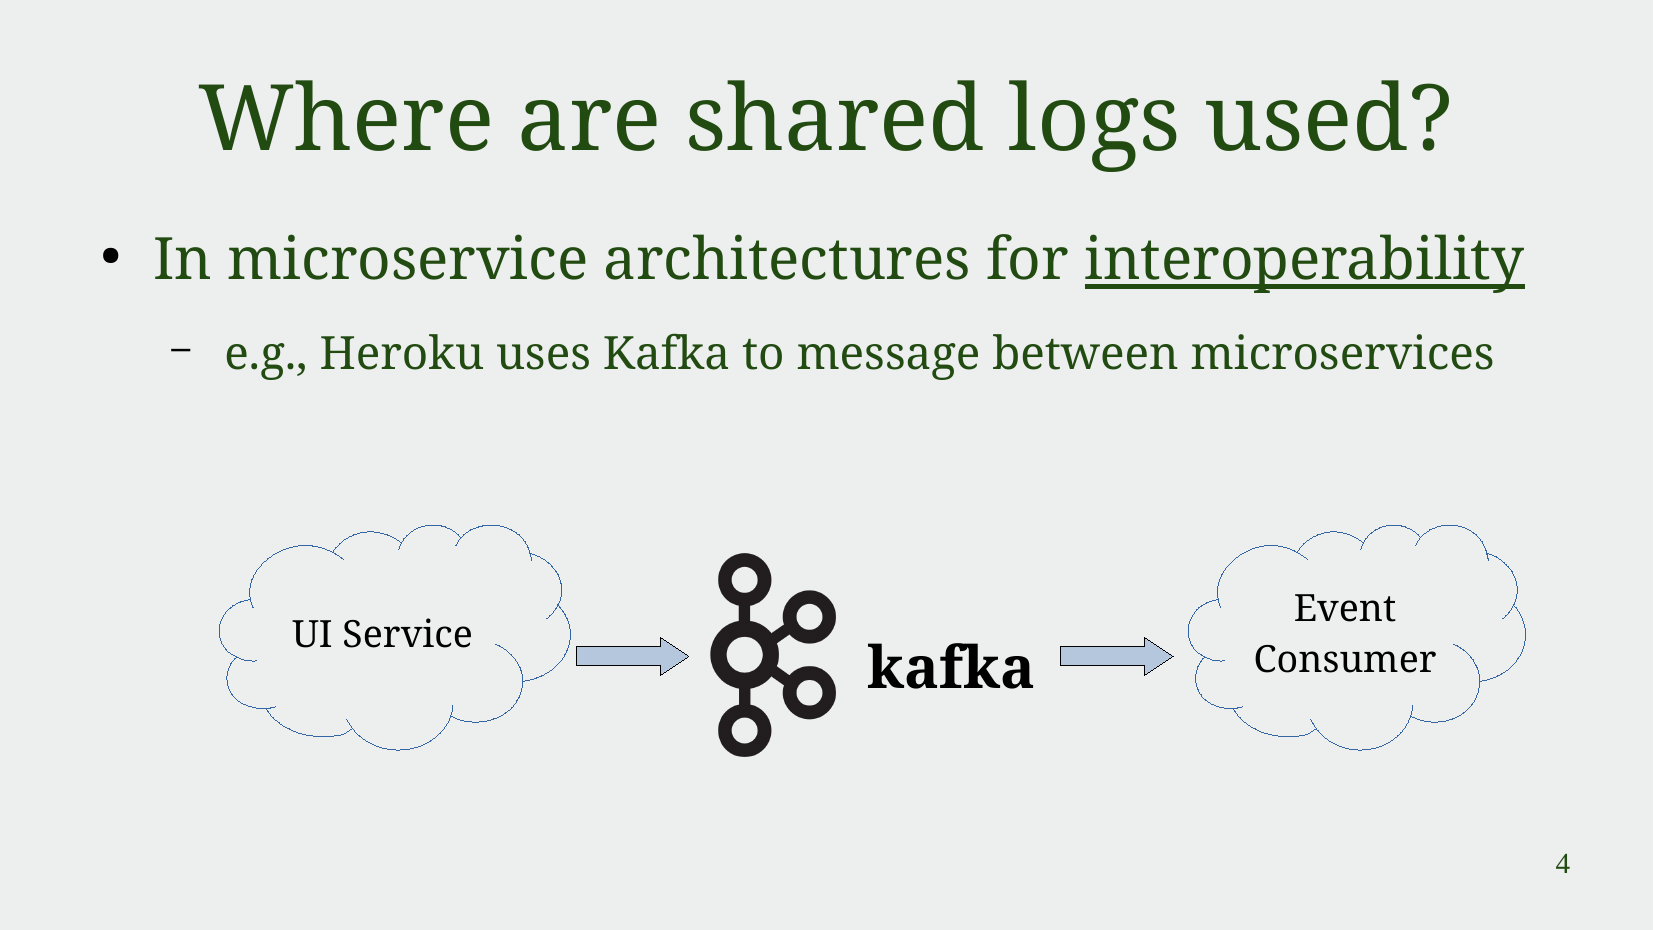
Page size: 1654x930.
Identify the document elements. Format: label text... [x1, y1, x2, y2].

picture [671, 553, 875, 757]
text_box Event Consumer [1188, 525, 1526, 751]
title Where are shared logs used? [82, 37, 1571, 193]
list In microservice architectures for interoperability e.g., Heroku uses Kafka to message between microservices [82, 217, 1571, 757]
text_box UI Service [219, 525, 571, 751]
text_box [576, 637, 689, 676]
text_box [1060, 637, 1174, 676]
text_box kafka [852, 618, 1051, 713]
